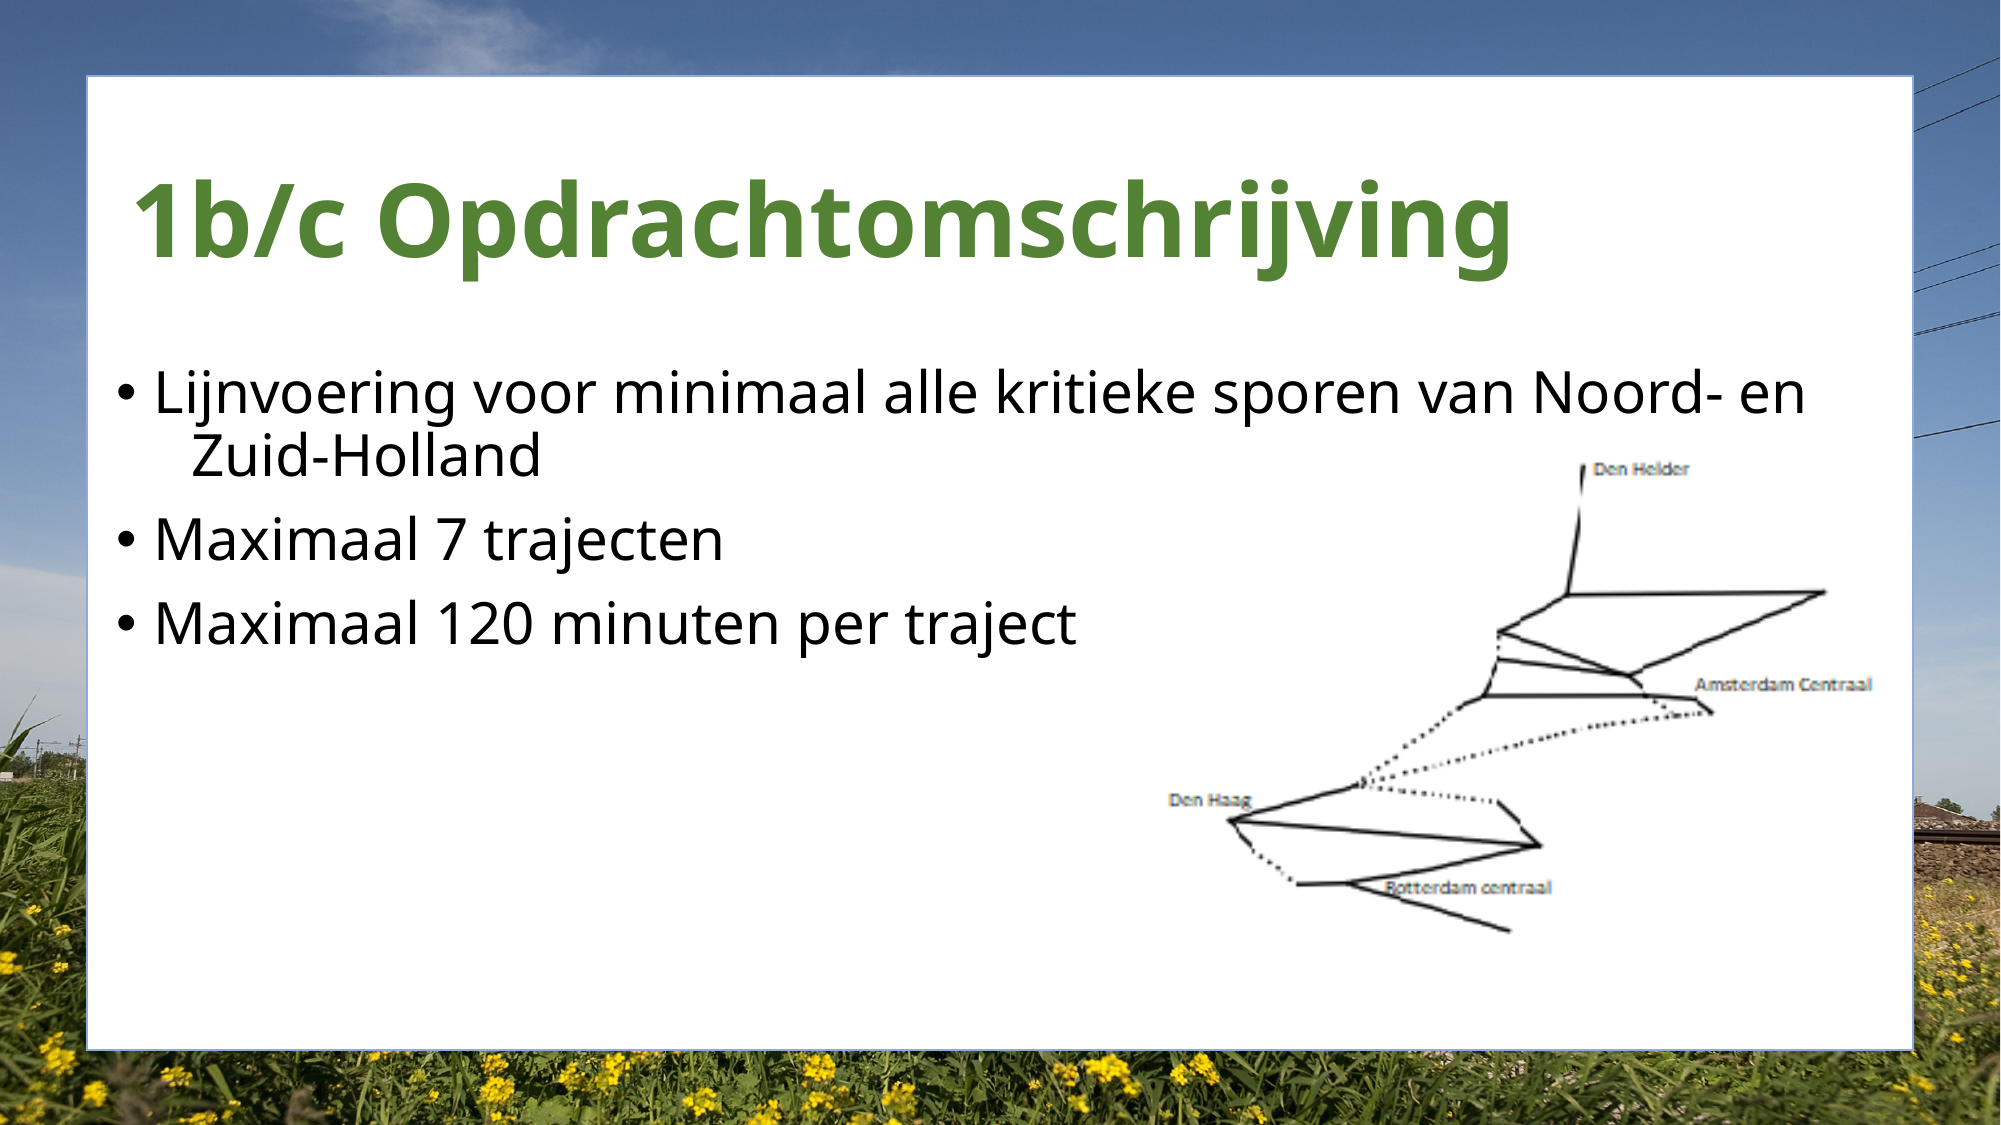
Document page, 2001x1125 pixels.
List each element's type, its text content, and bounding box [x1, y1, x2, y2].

text_box [87, 76, 1913, 1050]
picture [1159, 436, 1878, 1010]
list Lijnvoering voor minimaal alle kritieke sporen van Noord- en Zuid-Holland Maximaal 7 trajecten Maximaal 120 minuten per traject [101, 356, 1899, 1010]
title 1b/c Opdrachtomschrijving [115, 115, 1841, 334]
